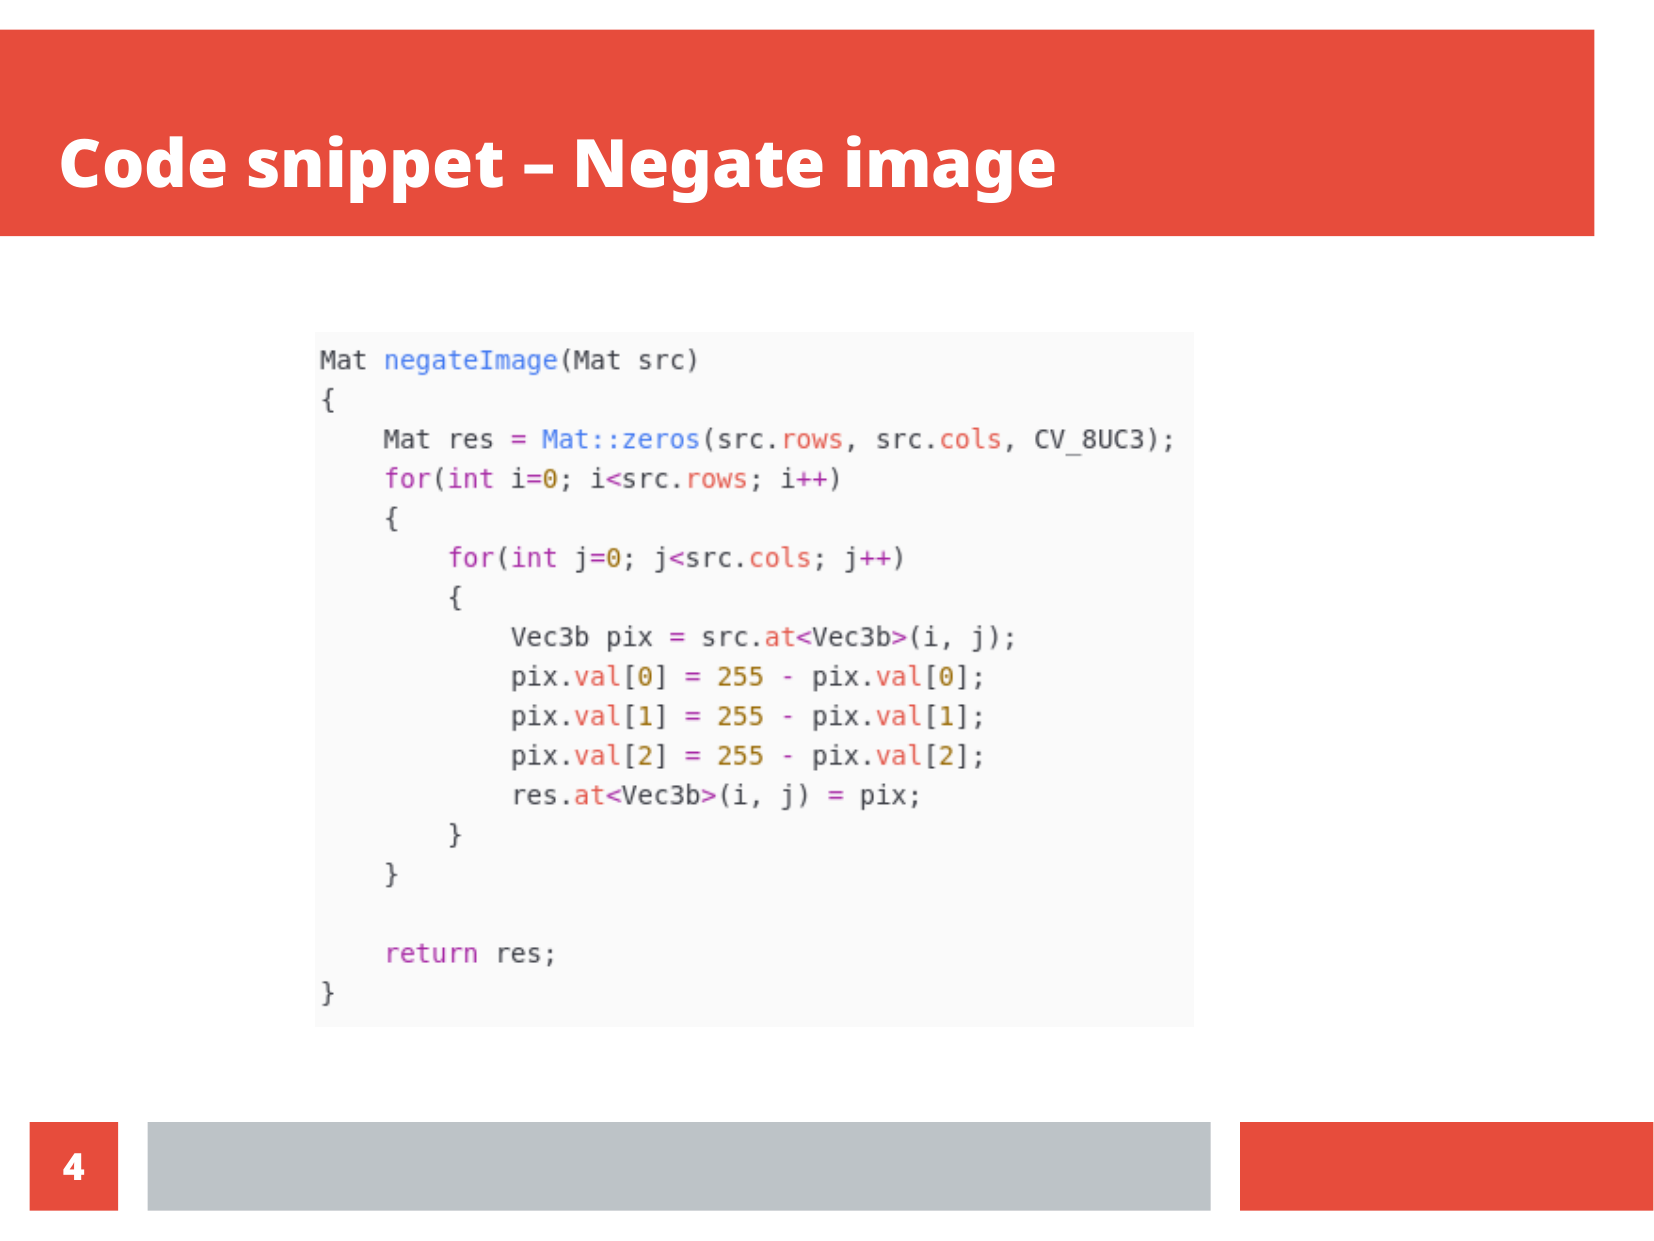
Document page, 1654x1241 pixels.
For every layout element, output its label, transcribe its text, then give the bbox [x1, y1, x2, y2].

picture [315, 332, 1194, 1027]
title Code snippet – Negate image [59, 59, 1595, 207]
